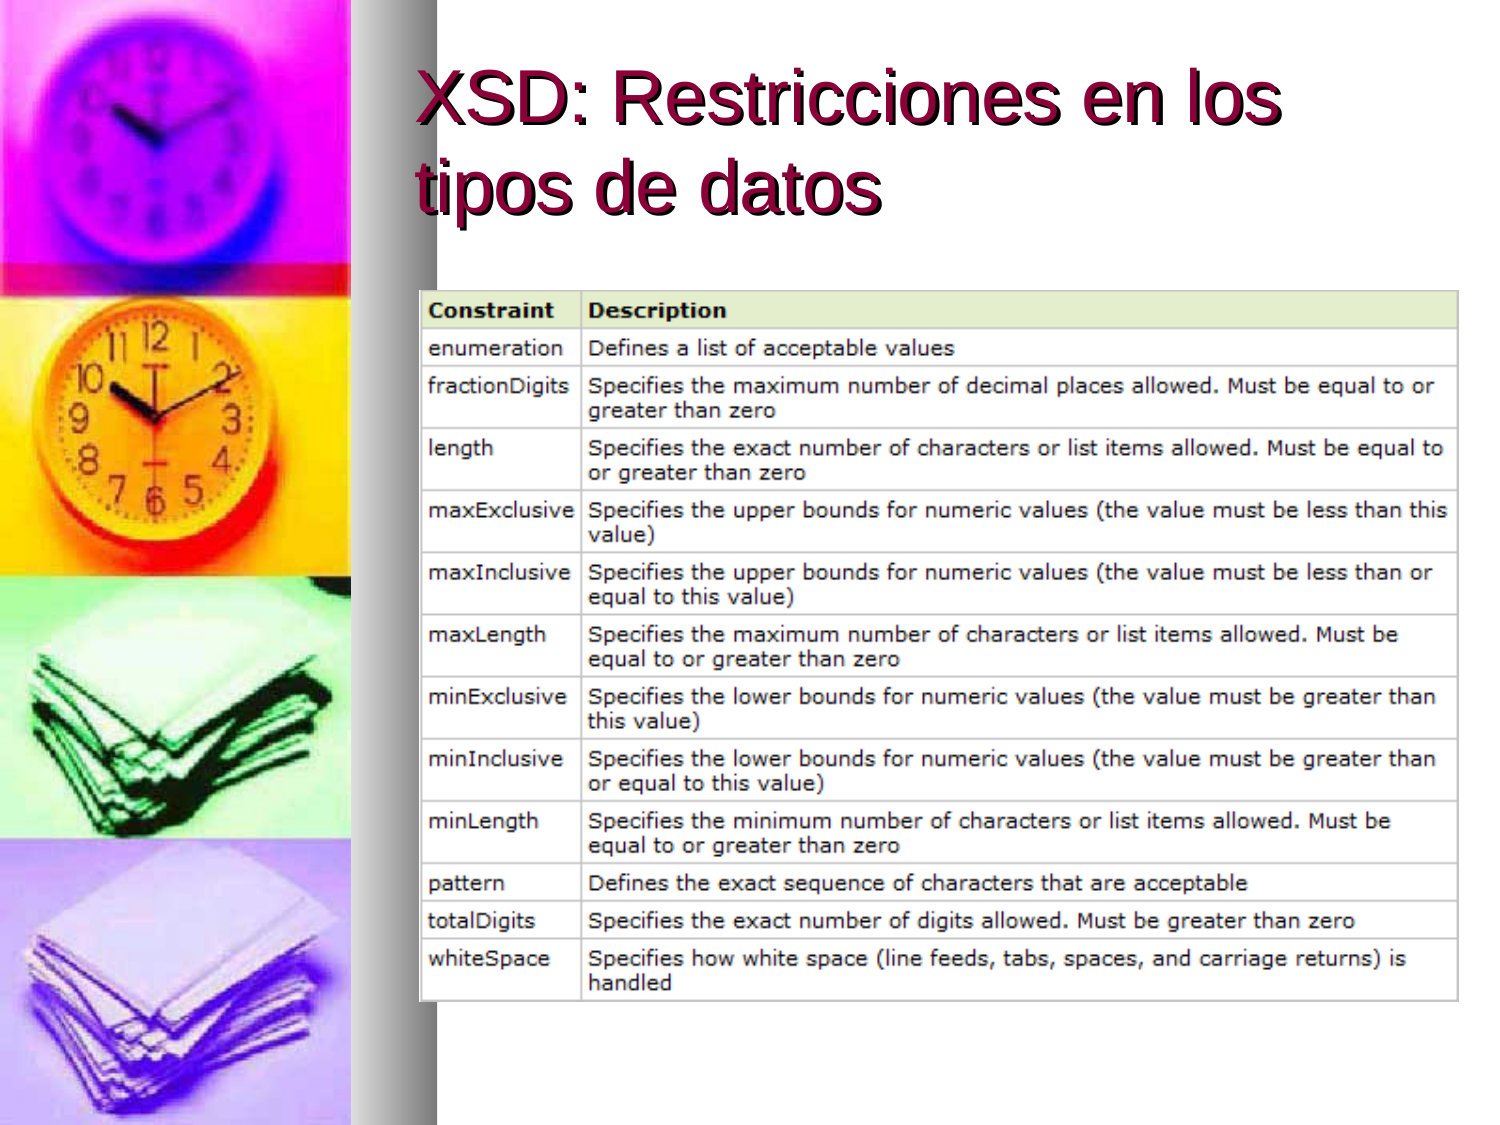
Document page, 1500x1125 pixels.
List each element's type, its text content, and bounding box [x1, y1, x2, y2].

title XSD: Restricciones en los tipos de datos [399, 37, 1450, 238]
picture [0, 0, 351, 1125]
chart [419, 290, 1459, 1002]
